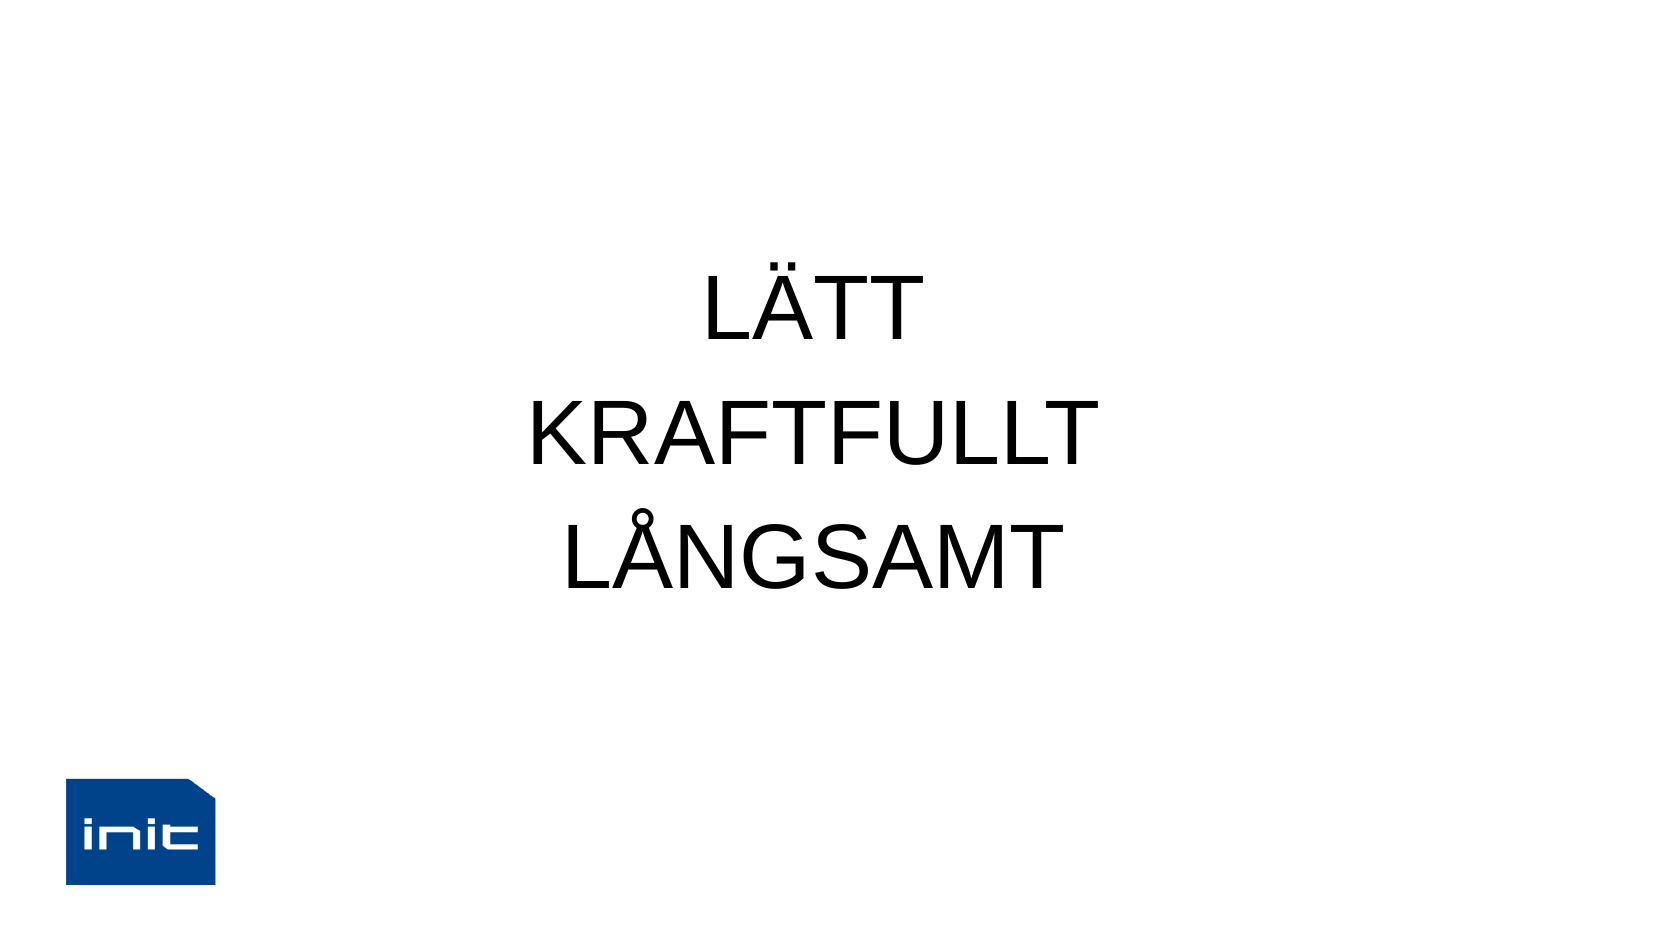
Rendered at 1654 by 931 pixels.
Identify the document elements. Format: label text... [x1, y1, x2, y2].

subtitle LÄTT KRAFTFULLT LÅNGSAMT [153, 94, 1475, 761]
picture [66, 778, 216, 885]
